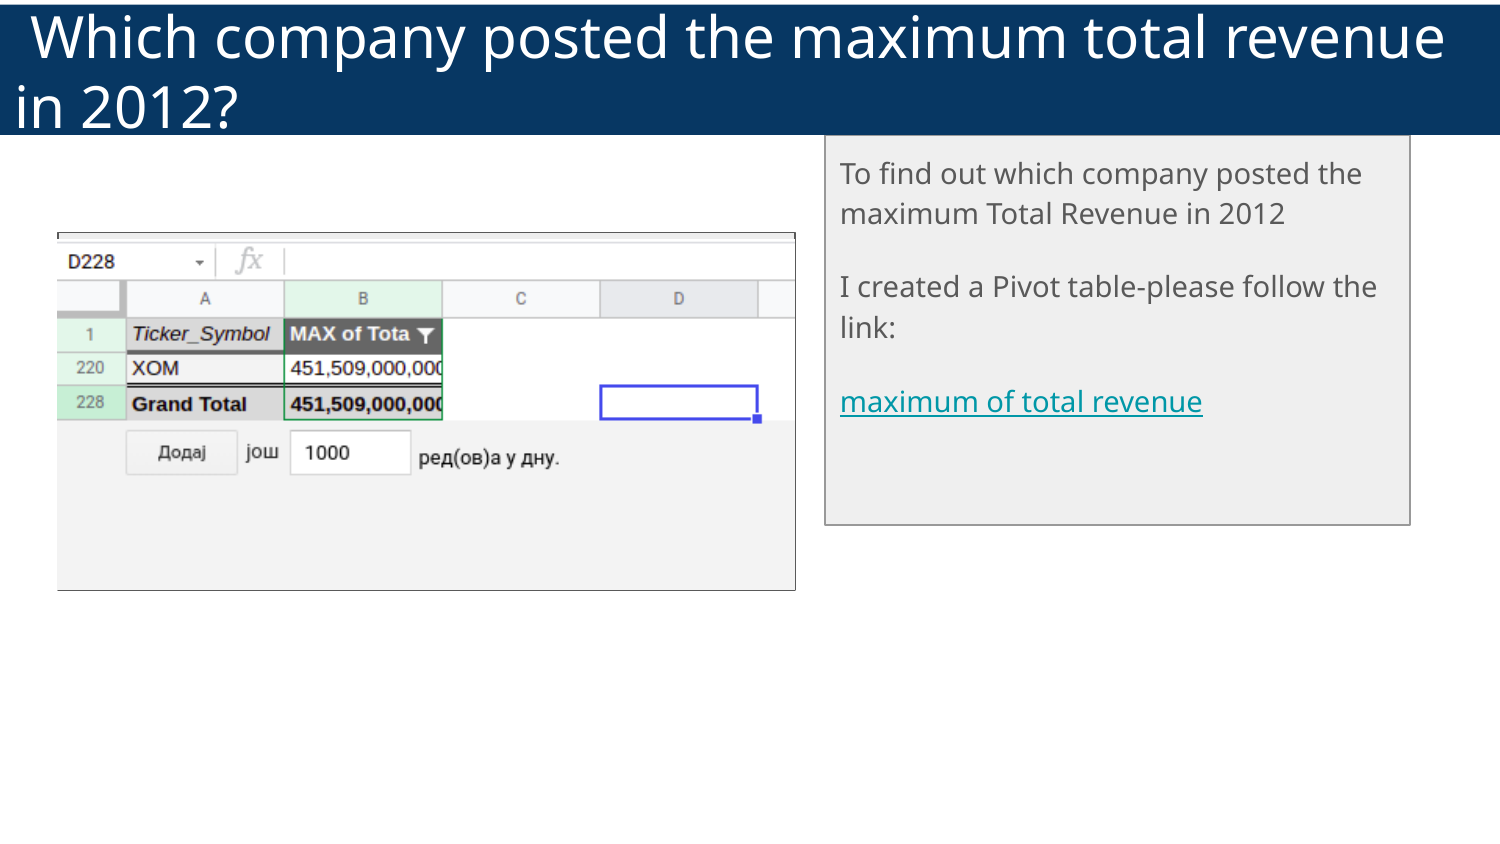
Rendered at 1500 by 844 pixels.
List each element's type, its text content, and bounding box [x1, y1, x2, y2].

text_box To find out which company posted the maximum Total Revenue in 2012 I created a Pivot table-please follow the link: maximum of total revenue [824, 135, 1410, 525]
text_box <visualization or summary statistics used for finding> [58, 232, 795, 239]
text_box Which company posted the maximum total revenue in 2012? [0, 4, 1500, 135]
picture [57, 239, 795, 590]
